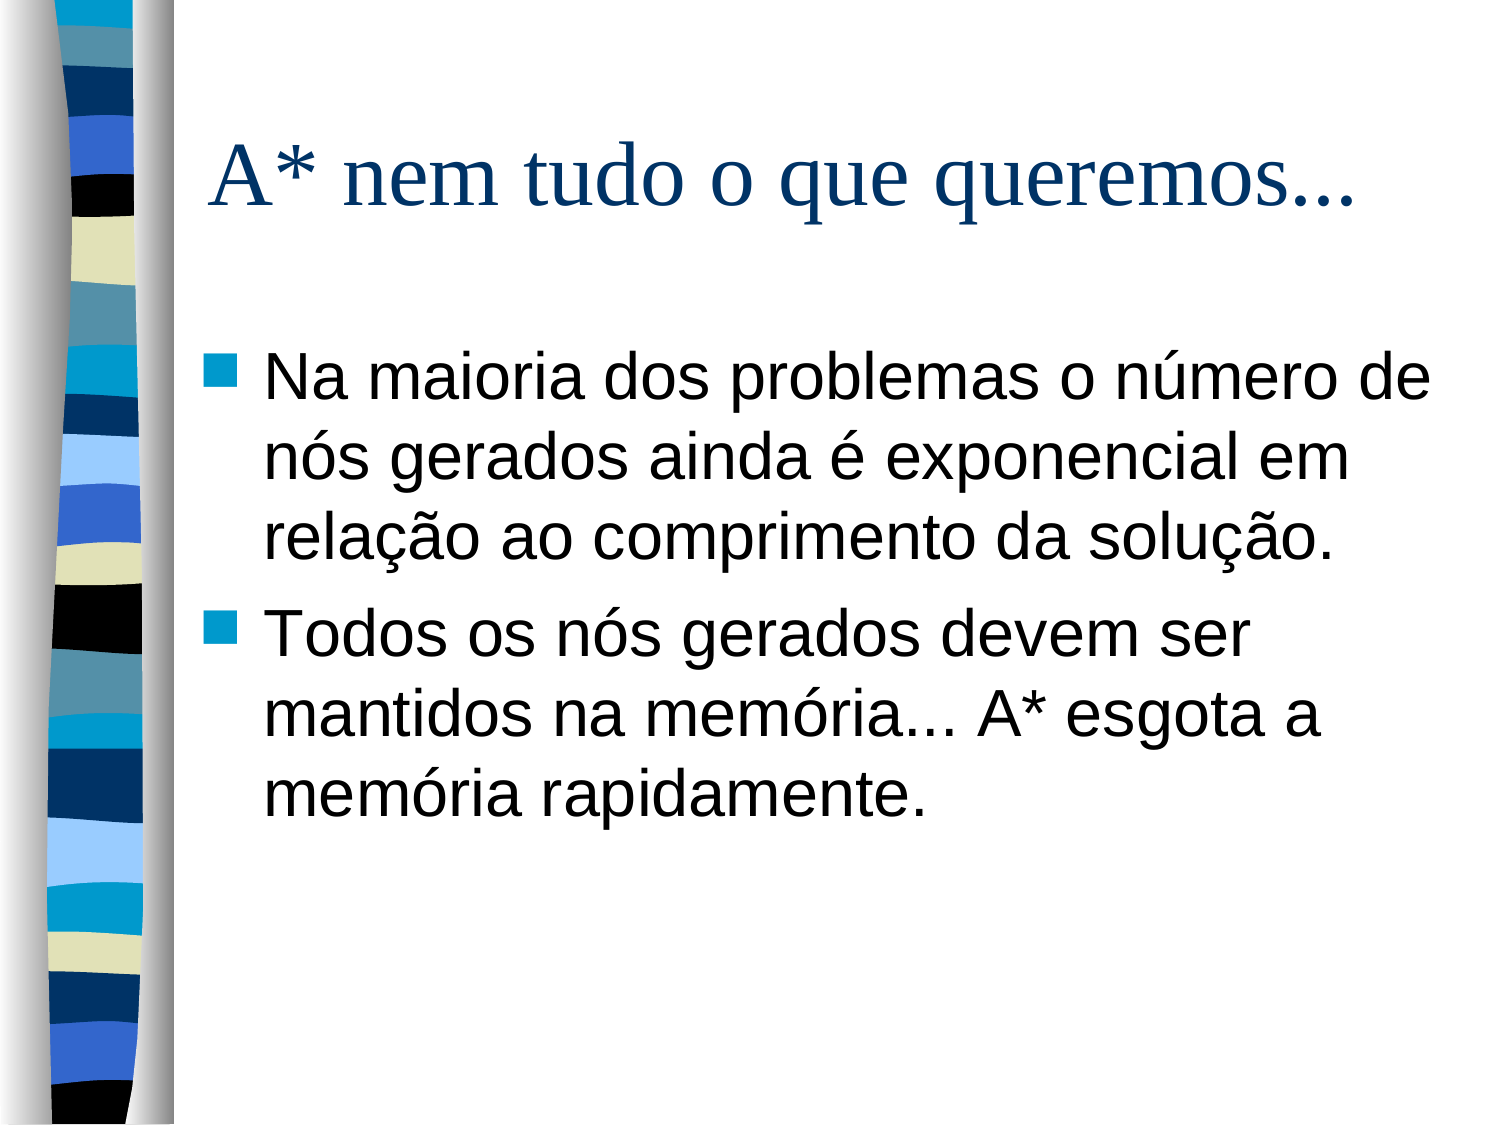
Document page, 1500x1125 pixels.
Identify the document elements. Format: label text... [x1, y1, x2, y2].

list Na maioria dos problemas o número de nós gerados ainda é exponencial em relação ao comprimento da solução. Todos os nós gerados devem ser mantidos na memória... A* esgota a memória rapidamente. [192, 324, 1468, 1000]
title A* nem tudo o que queremos... [192, 74, 1468, 263]
